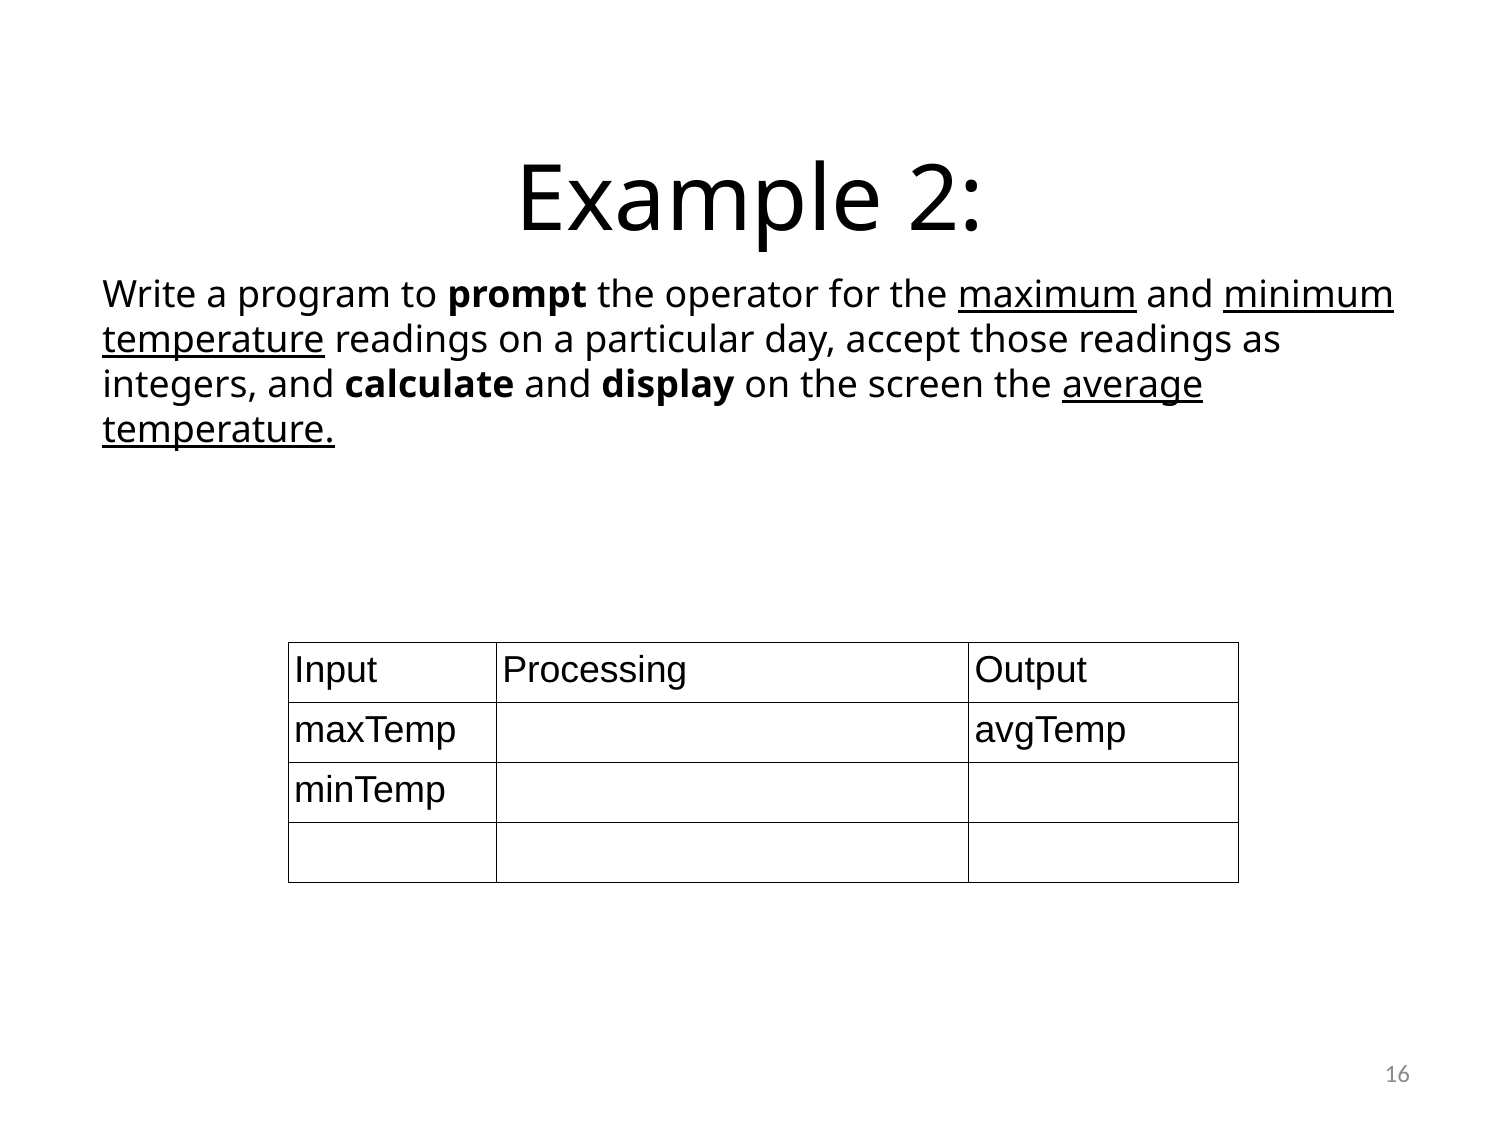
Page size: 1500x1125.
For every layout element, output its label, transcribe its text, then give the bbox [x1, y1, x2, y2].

table_cell [497, 763, 968, 822]
table_cell avgTemp [969, 703, 1238, 762]
slide_number <number> [1074, 1042, 1425, 1103]
table_cell [497, 823, 968, 882]
table_header Processing [497, 643, 968, 702]
table_cell maxTemp [289, 703, 496, 762]
table_header Input [289, 643, 496, 702]
table_cell [497, 703, 968, 762]
table_cell minTemp [289, 763, 496, 822]
table_cell [969, 763, 1238, 822]
table_cell [969, 823, 1238, 882]
text_box Write a program to prompt the operator for the maximum and minimum temperature readings on a particular day, accept those readings as integers, and calculate and display on the screen the average temperature. [87, 262, 1413, 503]
table_cell [289, 823, 496, 882]
title Example 2: [112, 99, 1388, 262]
table_header Output [969, 643, 1238, 702]
